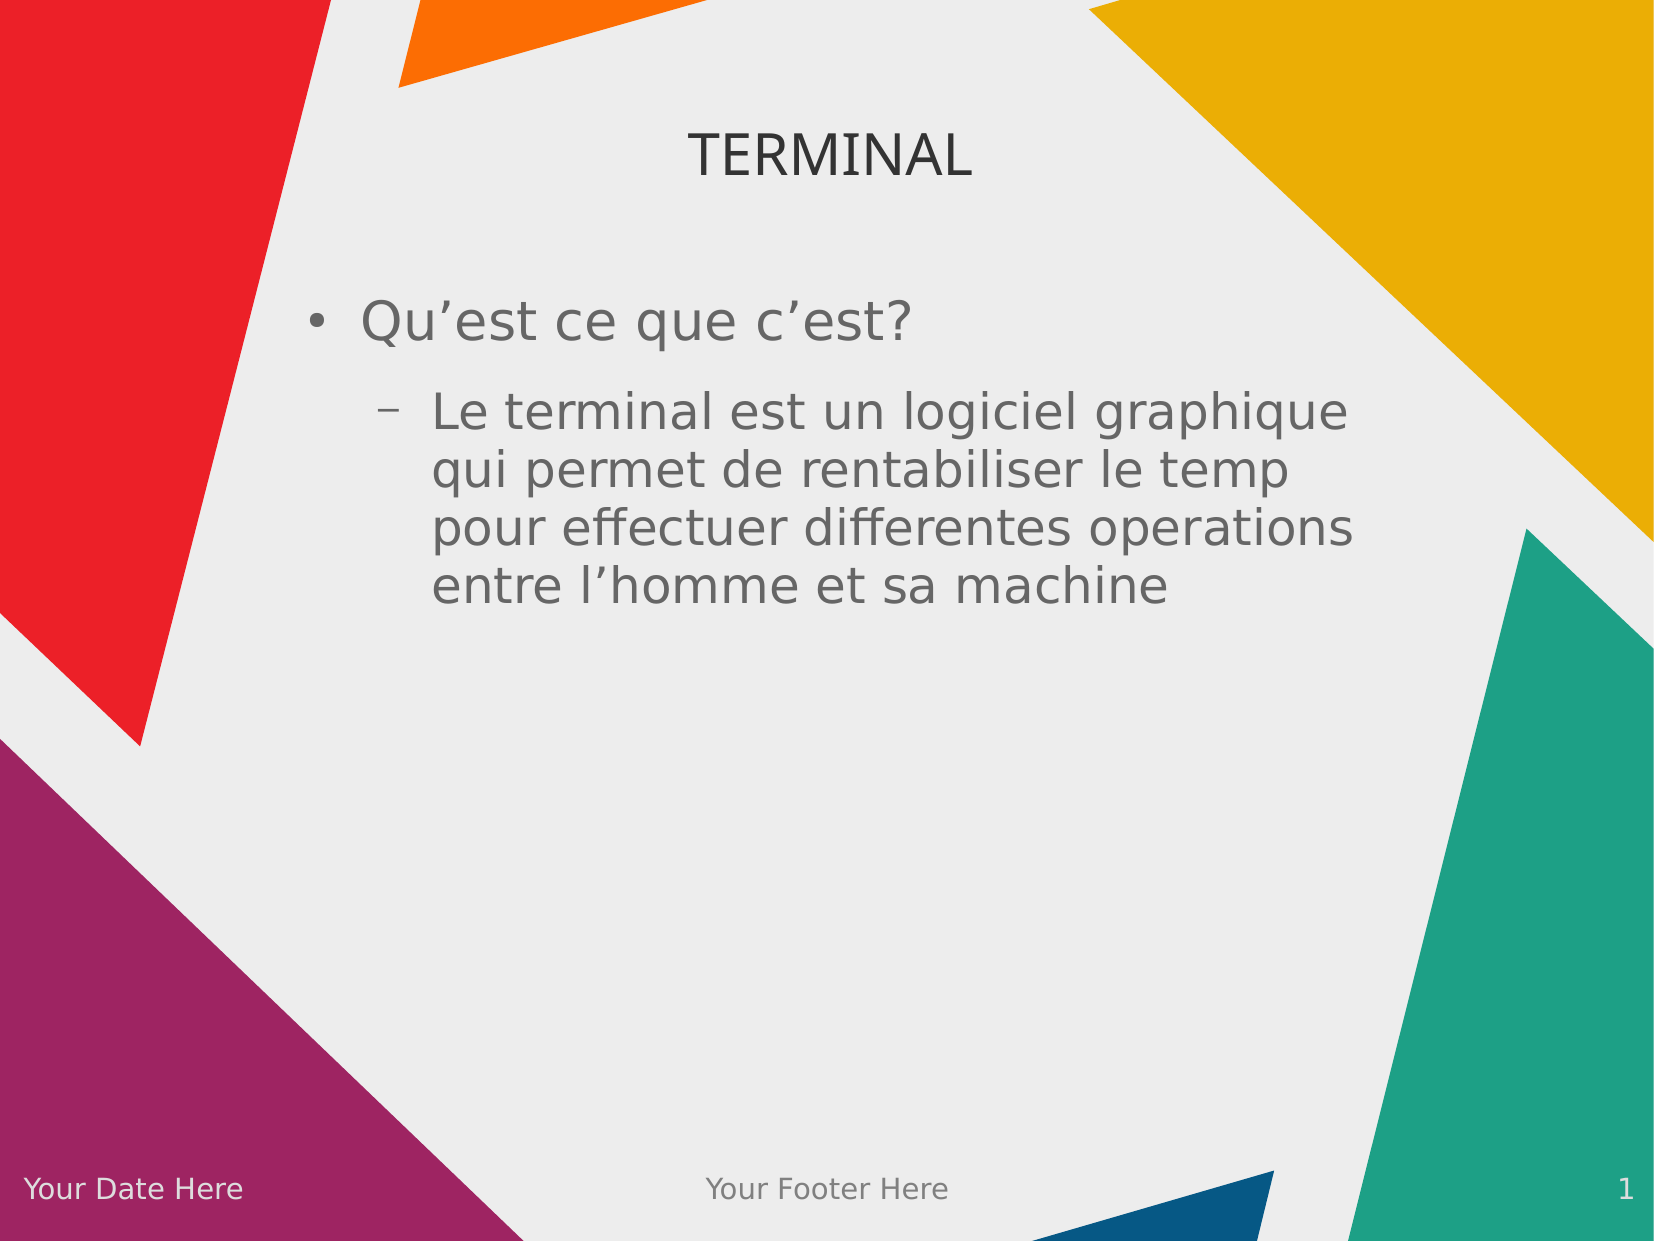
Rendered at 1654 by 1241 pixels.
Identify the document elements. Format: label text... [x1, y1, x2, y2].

title TERMINAL [289, 49, 1372, 257]
list Qu’est ce que c’est? Le terminal est un logiciel graphique qui permet de rentabiliser le temp pour effectuer differentes operations entre l’homme et sa machine [289, 290, 1372, 1090]
